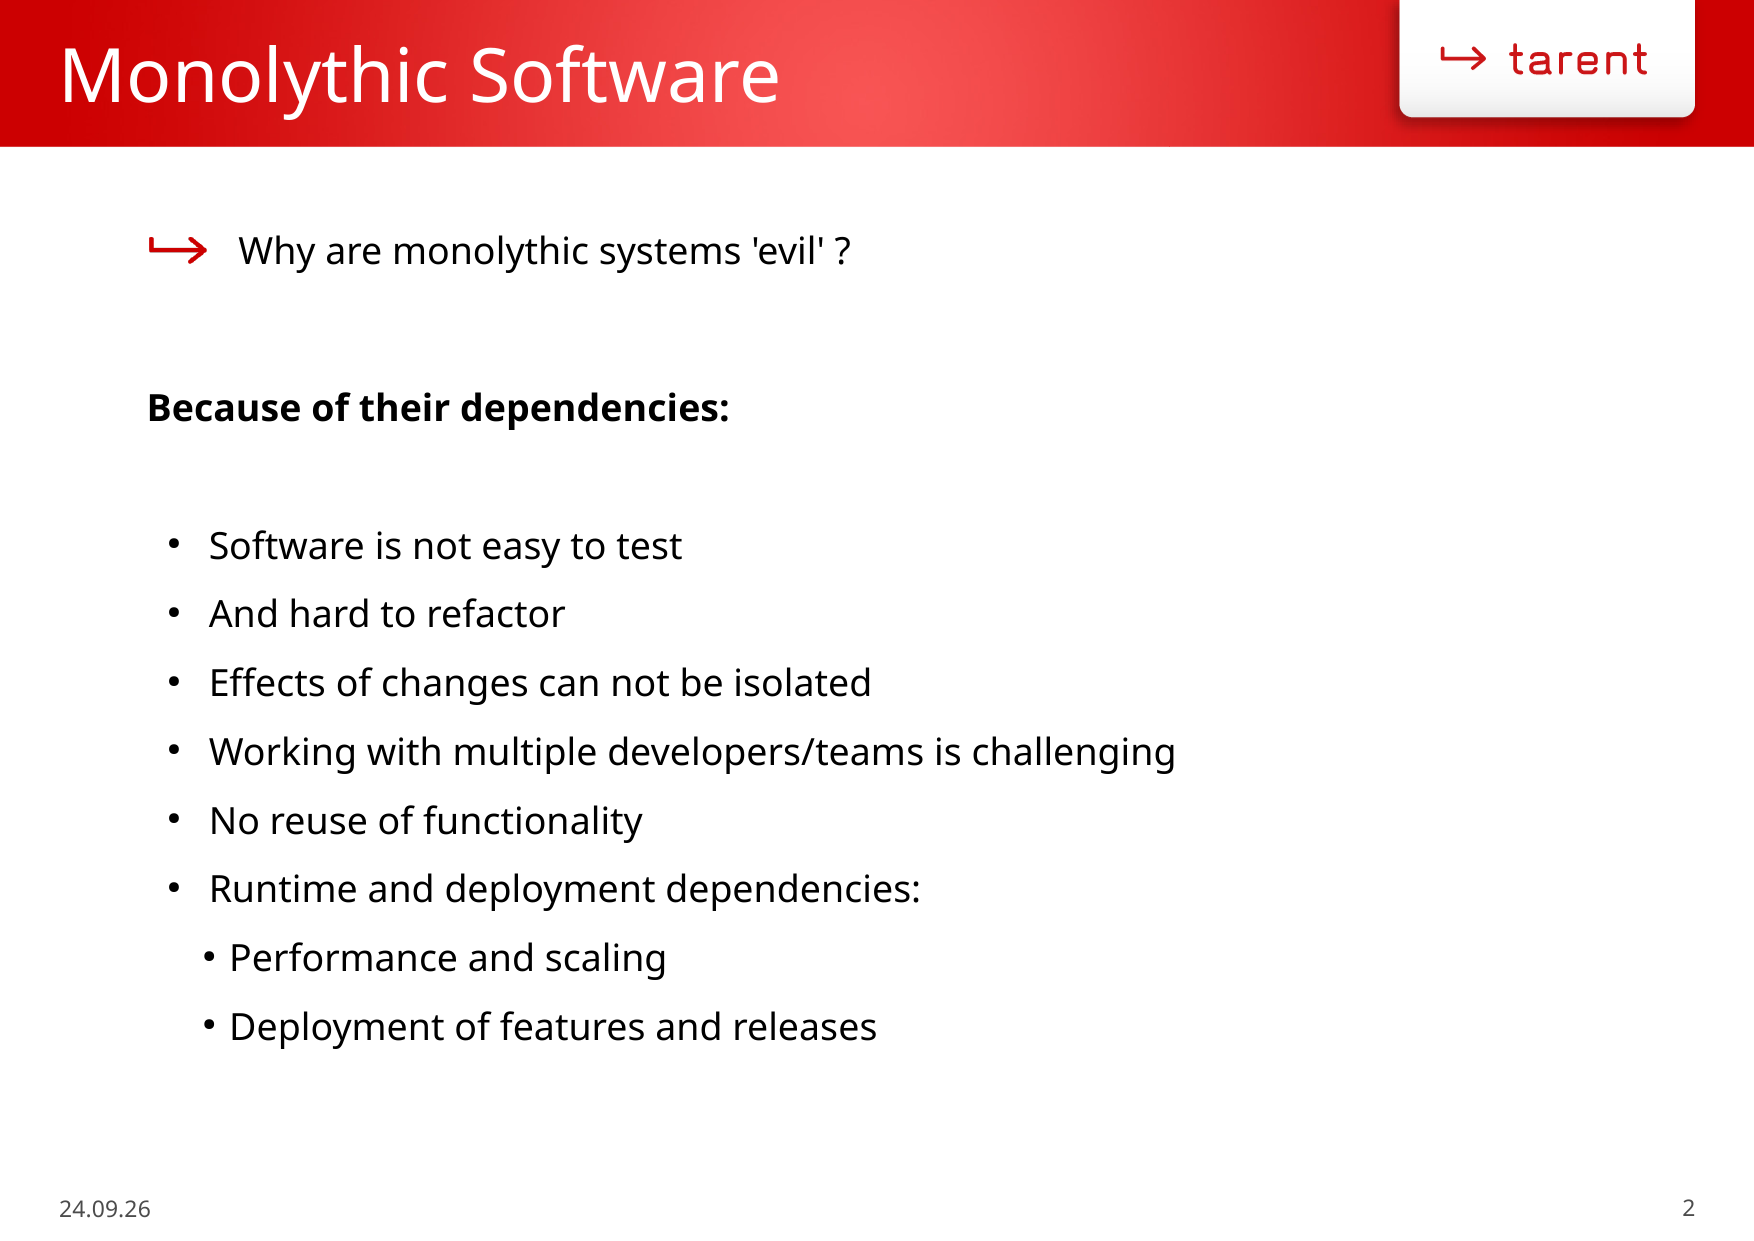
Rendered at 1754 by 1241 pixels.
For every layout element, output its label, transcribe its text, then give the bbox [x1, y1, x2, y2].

list Why are monolythic systems 'evil' ? Because of their dependencies: Software is not easy to test And hard to refactor Effects of changes can not be isolated Working with multiple developers/teams is challenging No reuse of functionality Runtime and deployment dependencies: Performance and scaling Deployment of features and releases [87, 224, 1667, 1158]
picture [0, 0, 1754, 1240]
title Monolythic Software [59, 0, 1638, 177]
